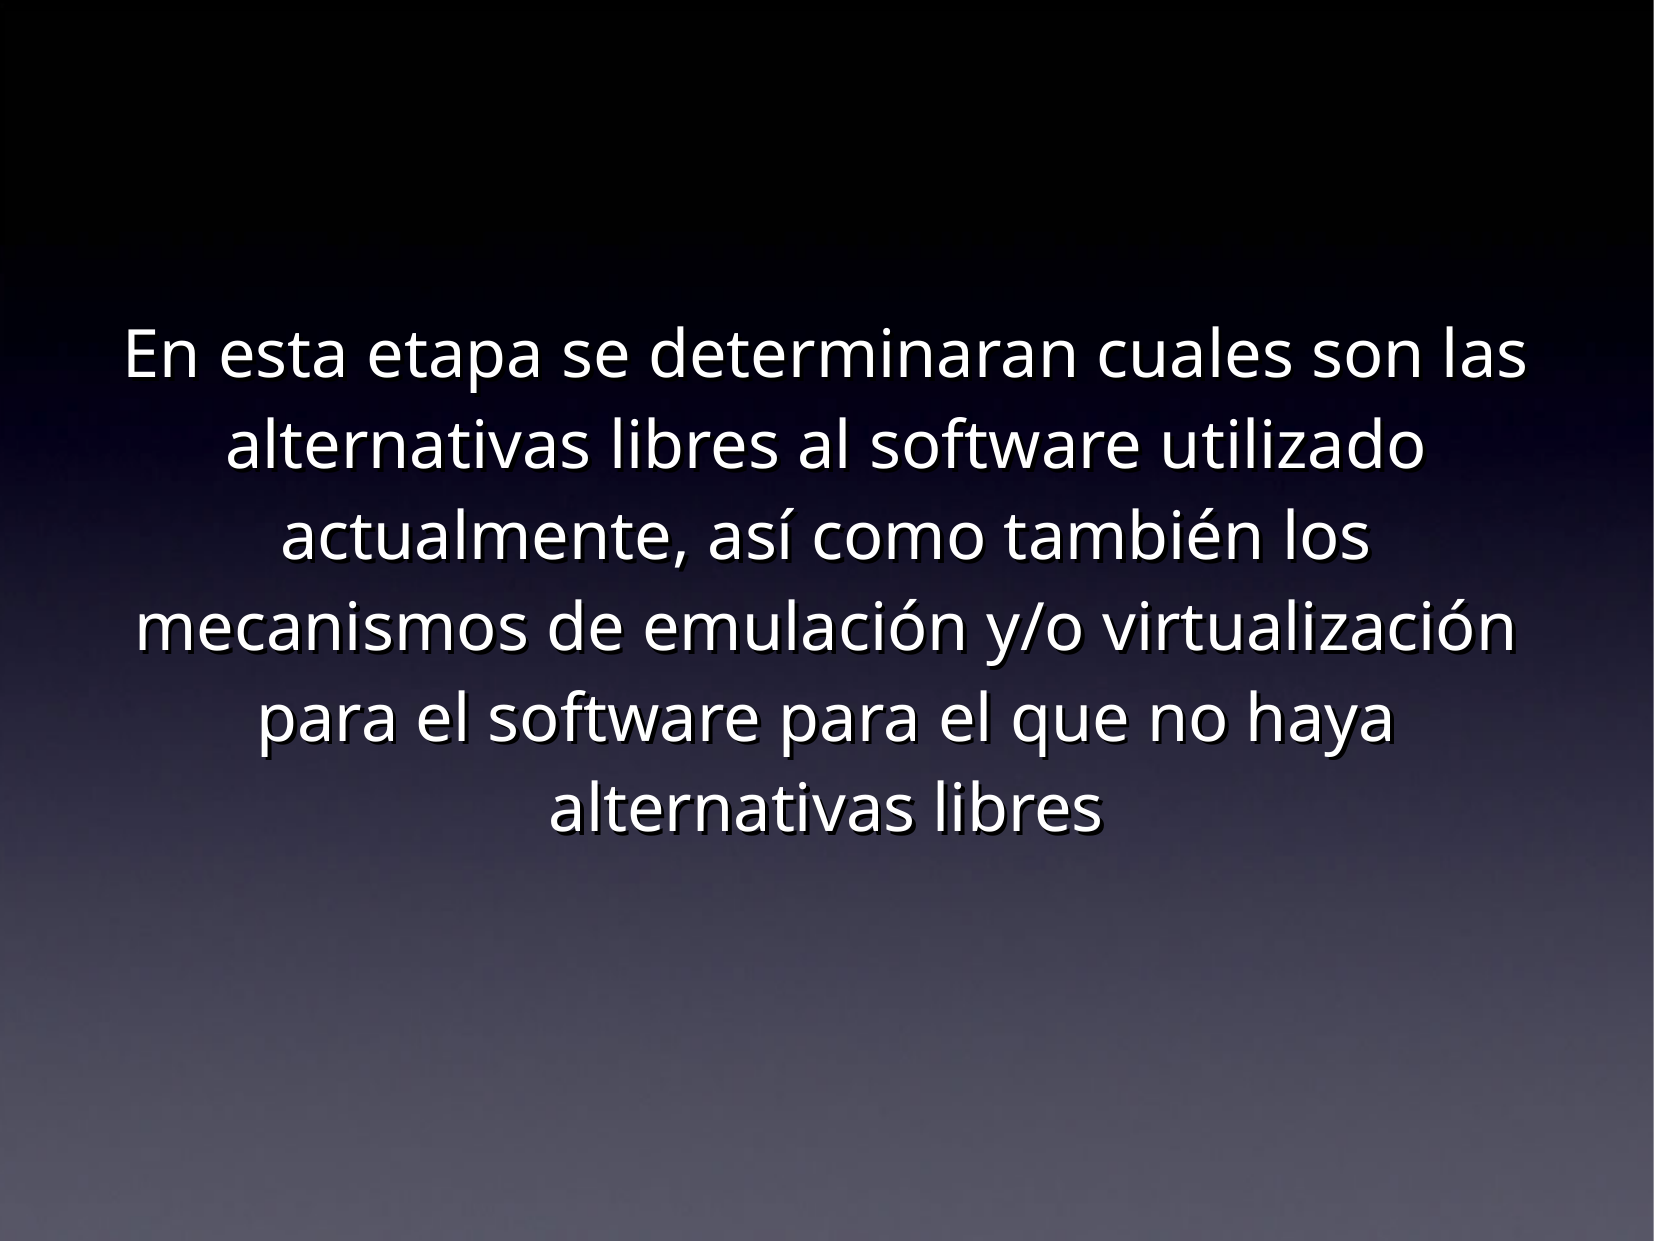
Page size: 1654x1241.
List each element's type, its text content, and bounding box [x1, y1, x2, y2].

subtitle En esta etapa se determinaran cuales son las alternativas libres al software utilizado actualmente, así como también los mecanismos de emulación y/o virtualización para el software para el que no haya alternativas libres [82, 49, 1571, 1109]
picture [0, 0, 1654, 1241]
